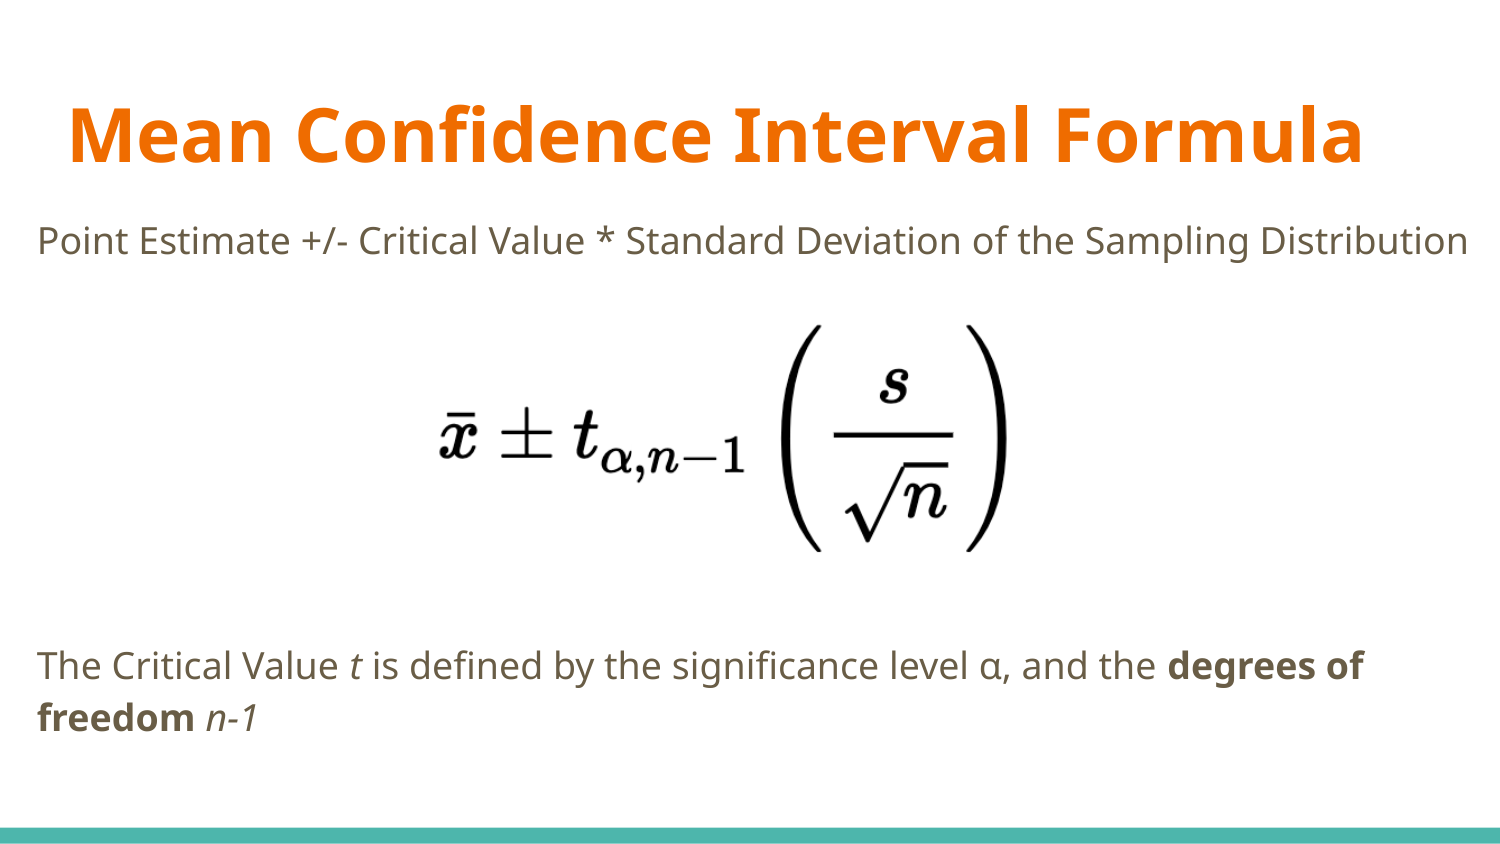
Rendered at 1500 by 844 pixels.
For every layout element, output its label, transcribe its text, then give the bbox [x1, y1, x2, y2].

title Mean Confidence Interval Formula [51, 72, 1449, 189]
picture [380, 285, 1065, 588]
list Point Estimate +/- Critical Value * Standard Deviation of the Sampling Distribution The Critical Value t is defined by the significance level α, and the degrees of freedom n-1 [21, 195, 1500, 776]
